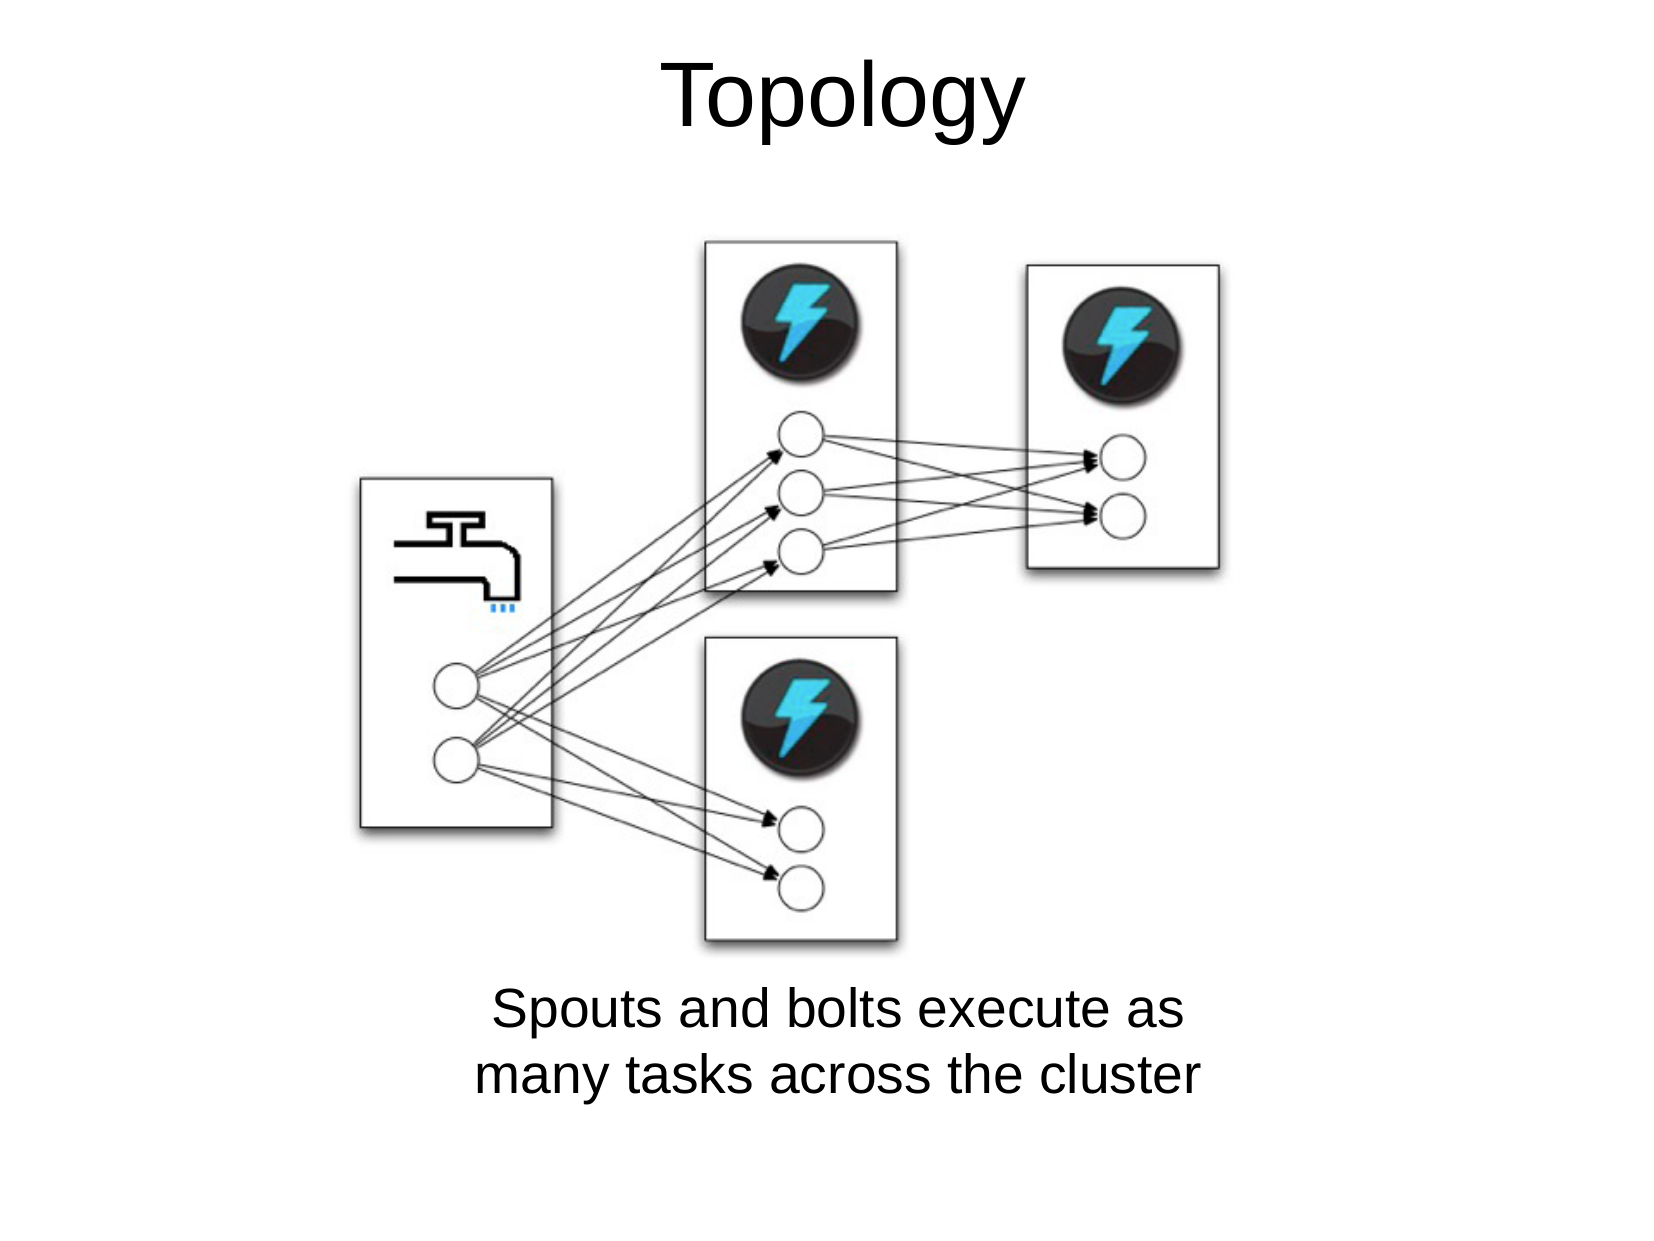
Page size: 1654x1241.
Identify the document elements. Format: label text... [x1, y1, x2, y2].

picture [303, 220, 1291, 963]
title Topology [124, 20, 1530, 159]
text_box Spouts and bolts execute as many tasks across the cluster [424, 964, 1219, 1113]
